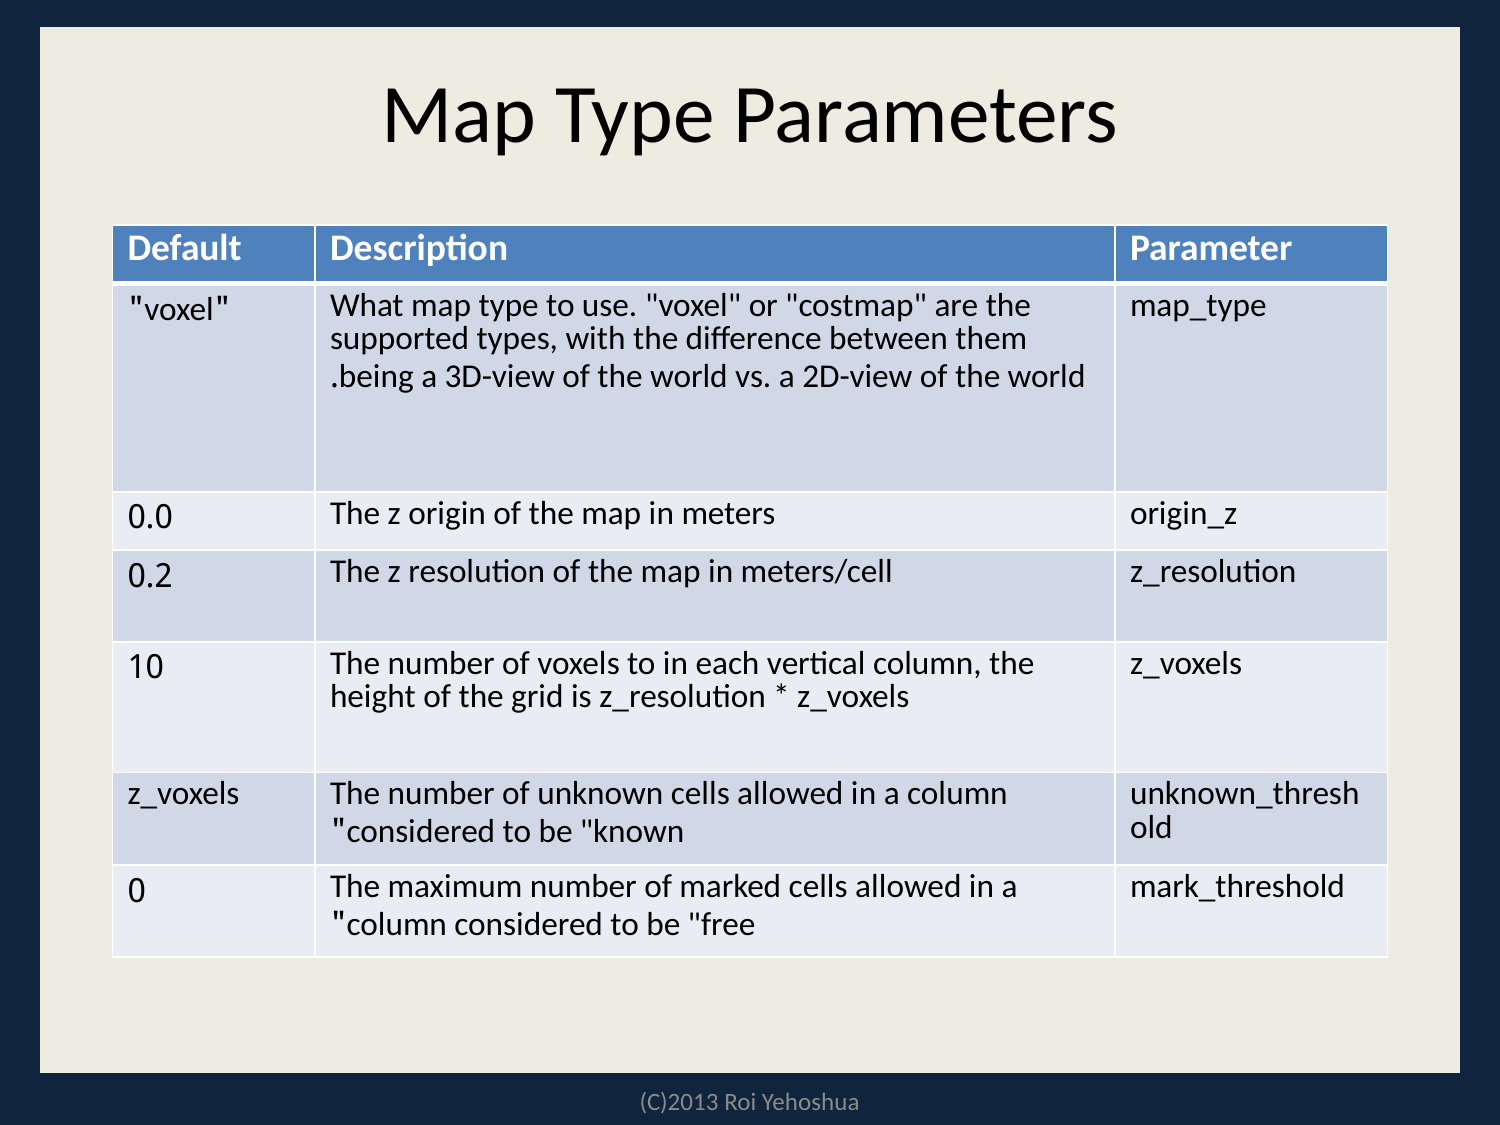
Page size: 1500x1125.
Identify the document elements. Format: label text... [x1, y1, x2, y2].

table_cell mark_threshold [1116, 866, 1387, 956]
table_cell z_resolution [1116, 551, 1387, 641]
table_cell "voxel" [113, 286, 314, 491]
table_header Default [113, 226, 314, 281]
table_cell 0 [113, 866, 314, 956]
table_cell 0.2 [113, 551, 314, 641]
table_cell z_voxels [113, 773, 314, 864]
title Map Type Parameters [37, 31, 1463, 188]
table_cell The maximum number of marked cells allowed in a column considered to be "free" [316, 866, 1114, 956]
table_cell The z resolution of the map in meters/cell [316, 551, 1114, 641]
table_cell origin_z [1116, 493, 1387, 549]
table_cell 10 [113, 643, 314, 772]
footer (C)2013 Roi Yehoshua [512, 1074, 988, 1125]
table_cell z_voxels [1116, 643, 1387, 772]
table_cell The number of unknown cells allowed in a column considered to be "known" [316, 773, 1114, 864]
table_header Description [316, 226, 1114, 281]
table_cell 0.0 [113, 493, 314, 549]
table_cell The number of voxels to in each vertical column, the height of the grid is z_resolution * z_voxels [316, 643, 1114, 772]
table_cell unknown_threshold [1116, 773, 1387, 864]
table_cell What map type to use. "voxel" or "costmap" are the supported types, with the difference between them being a 3D-view of the world vs. a 2D-view of the world. [316, 286, 1114, 491]
table_cell The z origin of the map in meters [316, 493, 1114, 549]
table_cell map_type [1116, 286, 1387, 491]
table_header Parameter [1116, 226, 1387, 281]
